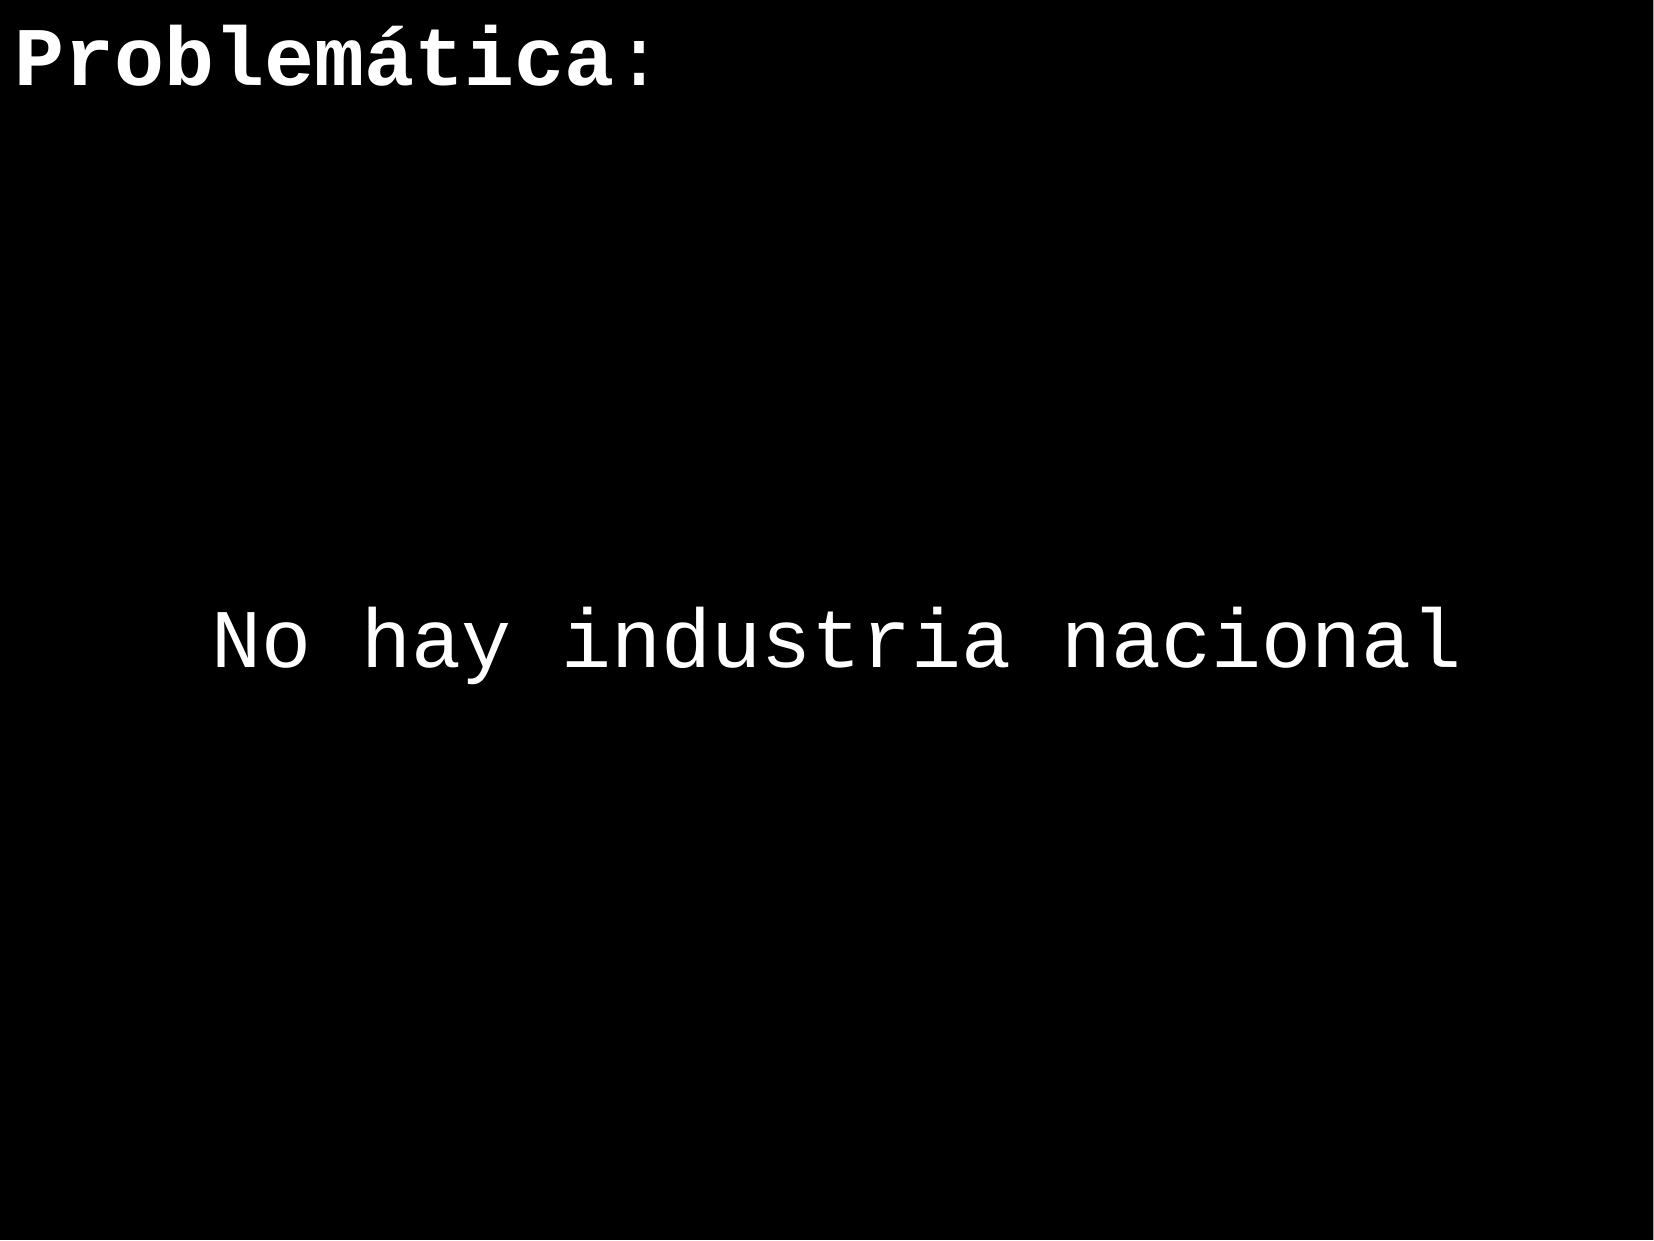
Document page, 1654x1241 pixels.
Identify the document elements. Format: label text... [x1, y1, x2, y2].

text_box Problemática: [0, 8, 680, 119]
text_box No hay industria nacional [196, 590, 1477, 700]
